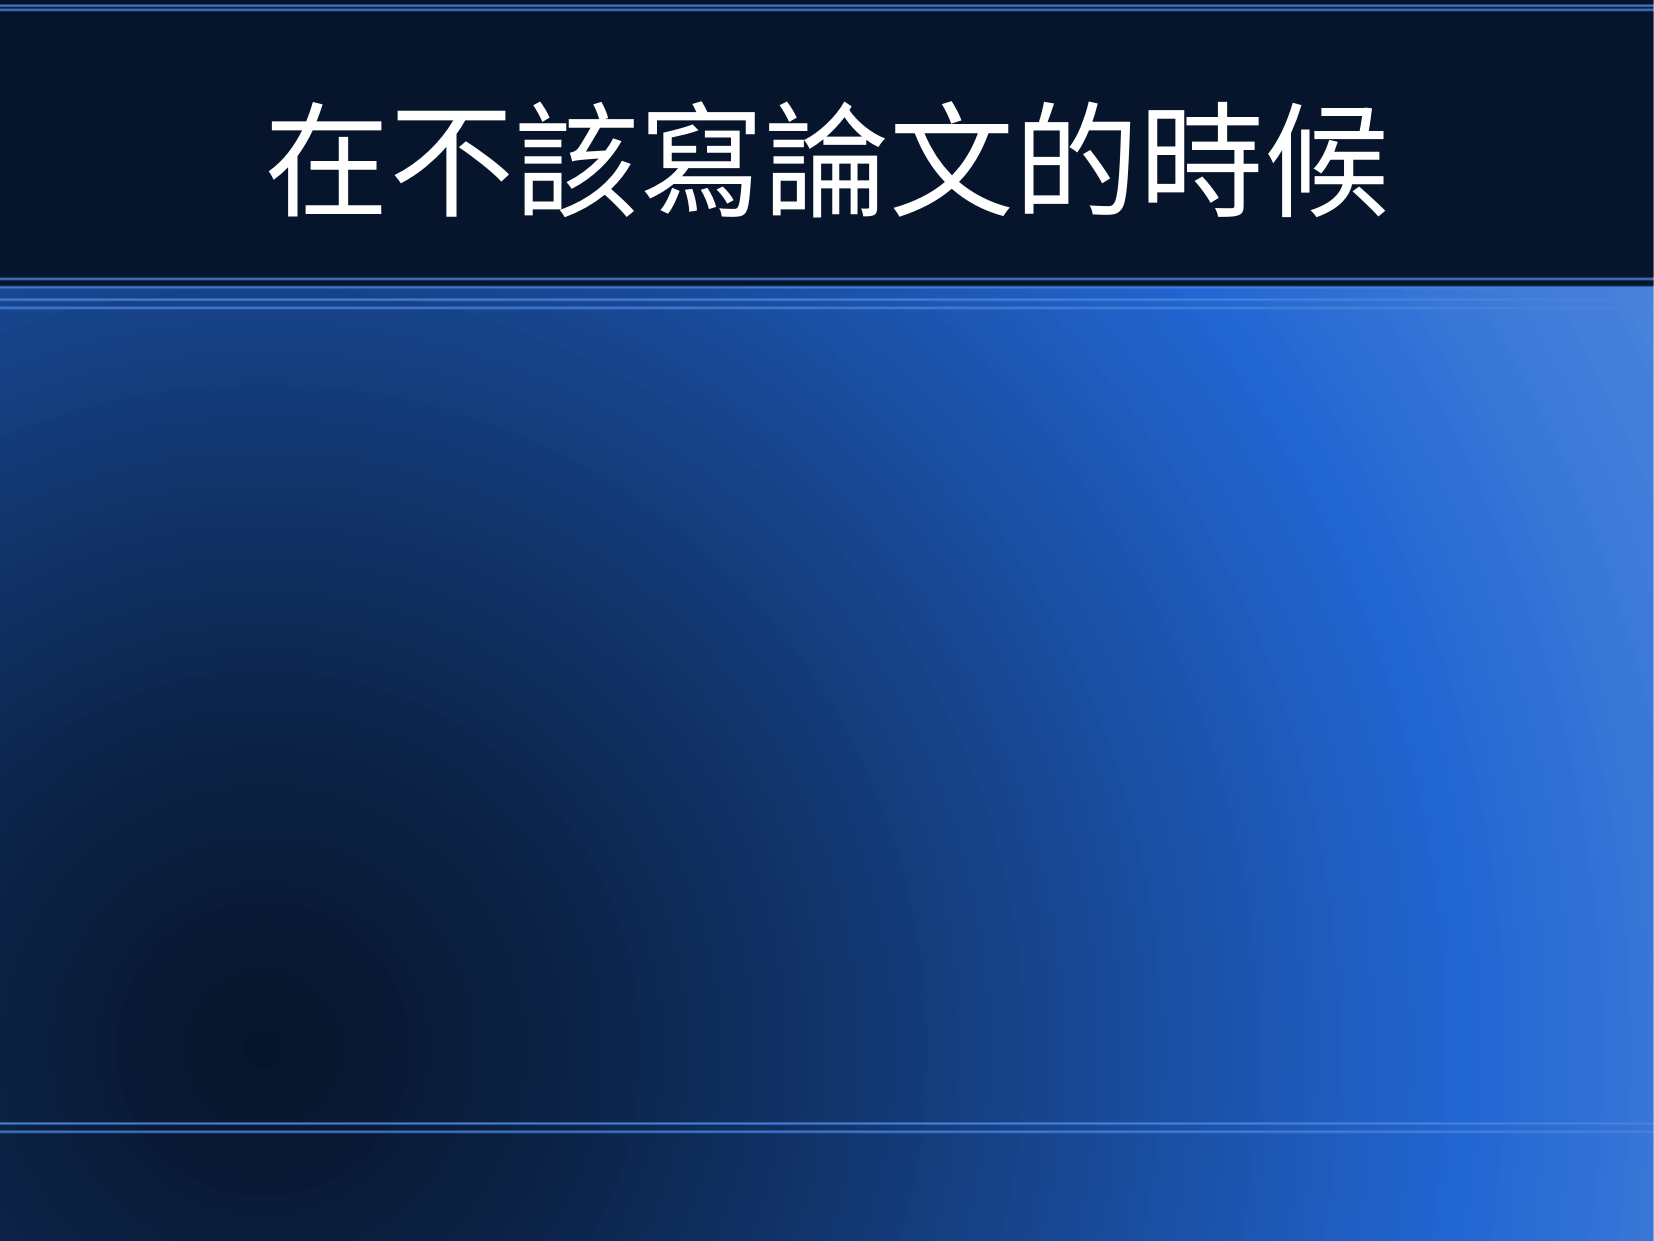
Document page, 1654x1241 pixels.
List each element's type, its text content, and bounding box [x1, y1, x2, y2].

picture [0, 0, 1654, 1241]
title 在不該寫論文的時候 [82, 49, 1571, 257]
